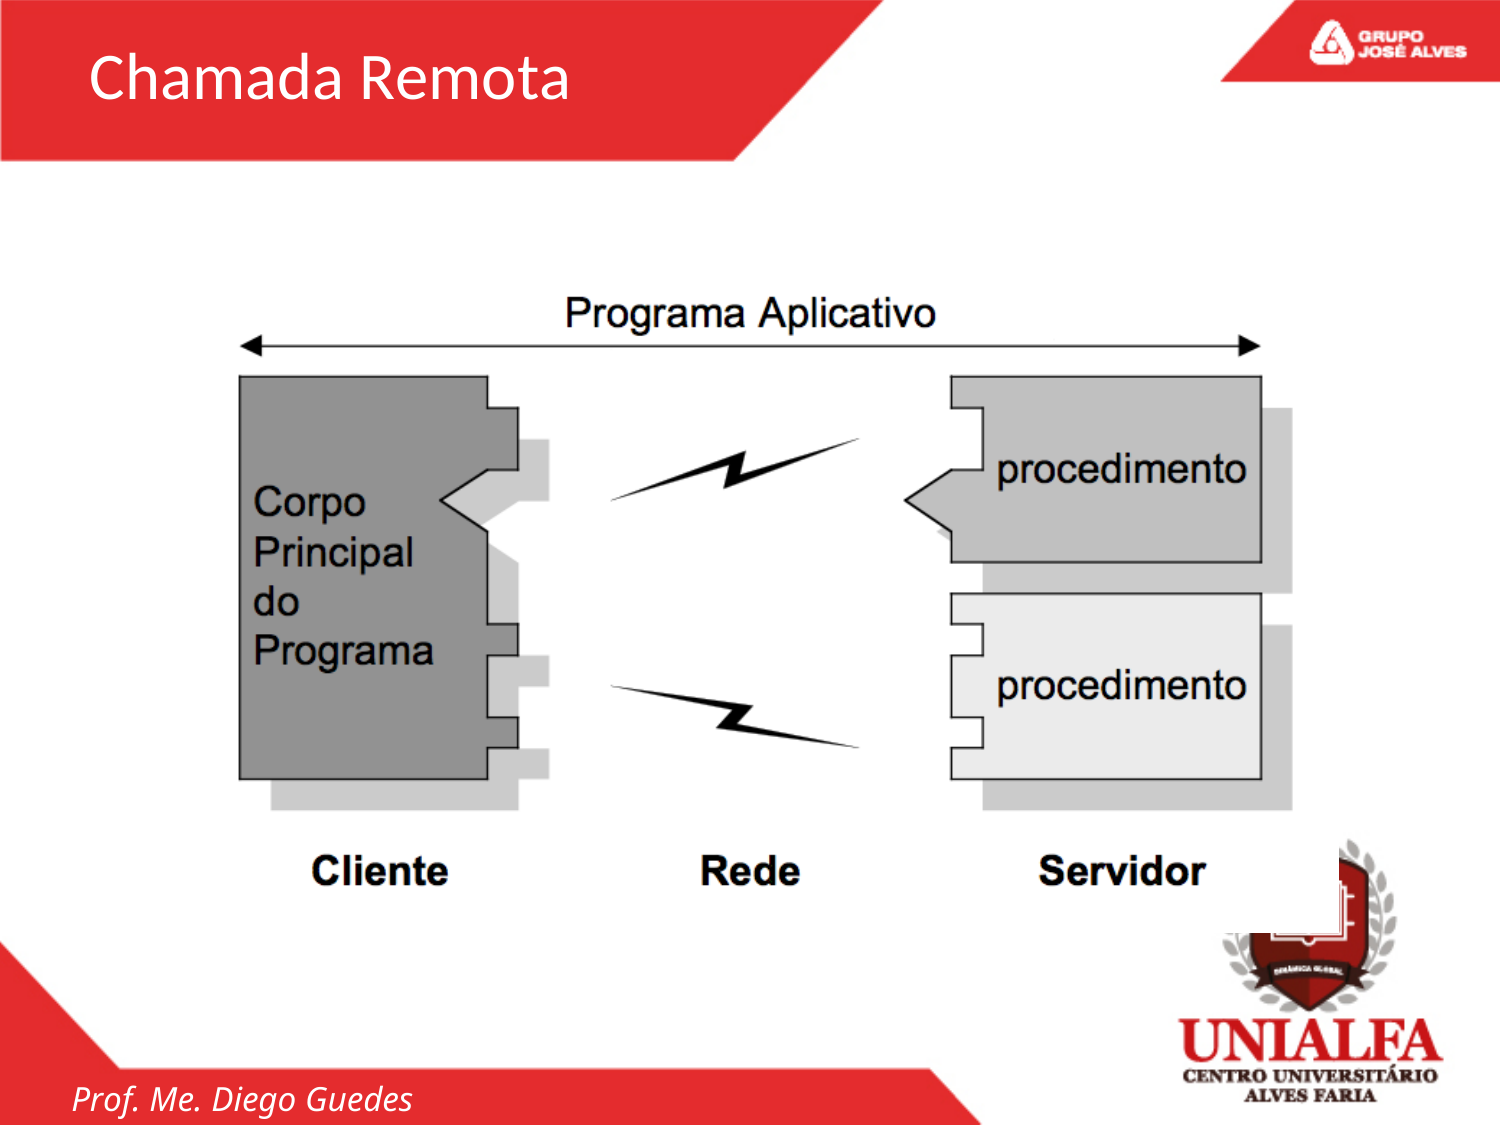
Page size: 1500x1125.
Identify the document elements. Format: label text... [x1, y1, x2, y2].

text_box Prof. Me. Diego Guedes [56, 1070, 711, 1125]
text_box Chamada Remota [74, 25, 730, 121]
picture [0, 0, 1500, 1125]
